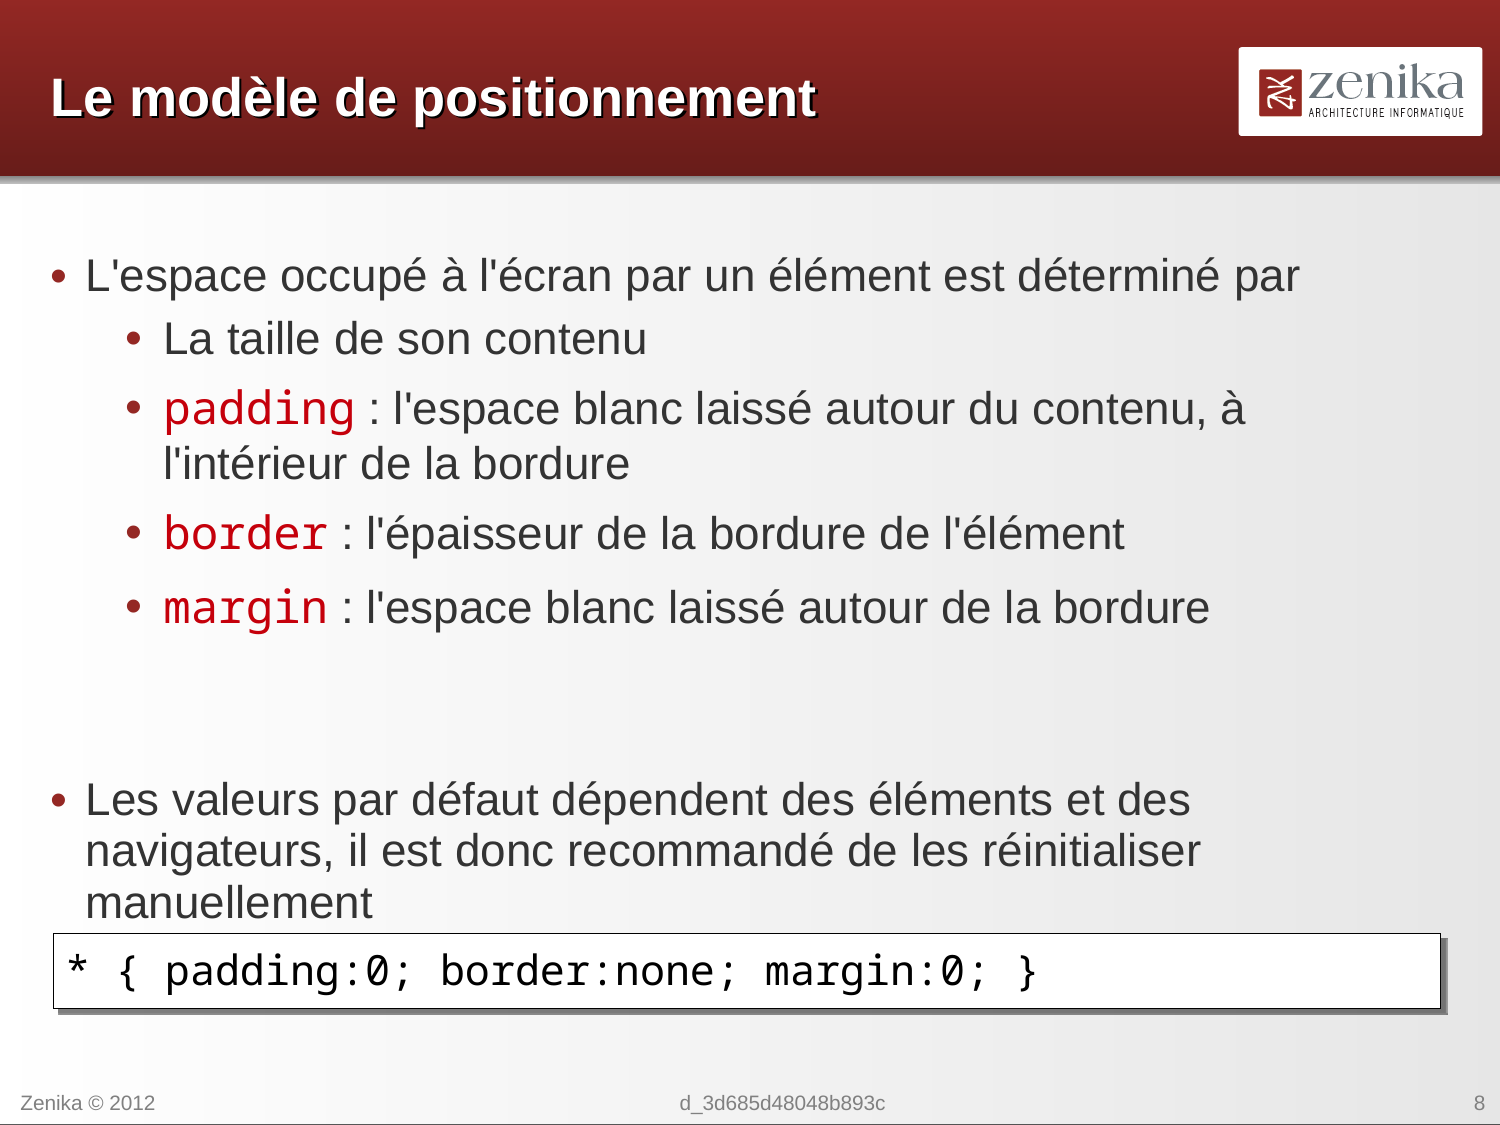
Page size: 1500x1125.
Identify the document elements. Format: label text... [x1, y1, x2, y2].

text_box * { padding:0; border:none; margin:0; } [53, 933, 1441, 1001]
list L'espace occupé à l'écran par un élément est déterminé par La taille de son contenu padding : l'espace blanc laissé autour du contenu, à l'intérieur de la bordure border : l'épaisseur de la bordure de l'élément margin : l'espace blanc laissé autour de la bordure Les valeurs par défaut dépendent des éléments et des navigateurs, il est donc recommandé de les réinitialiser manuellement [50, 249, 1435, 1079]
picture [1257, 58, 1464, 125]
title Le modèle de positionnement [50, 15, 1206, 180]
